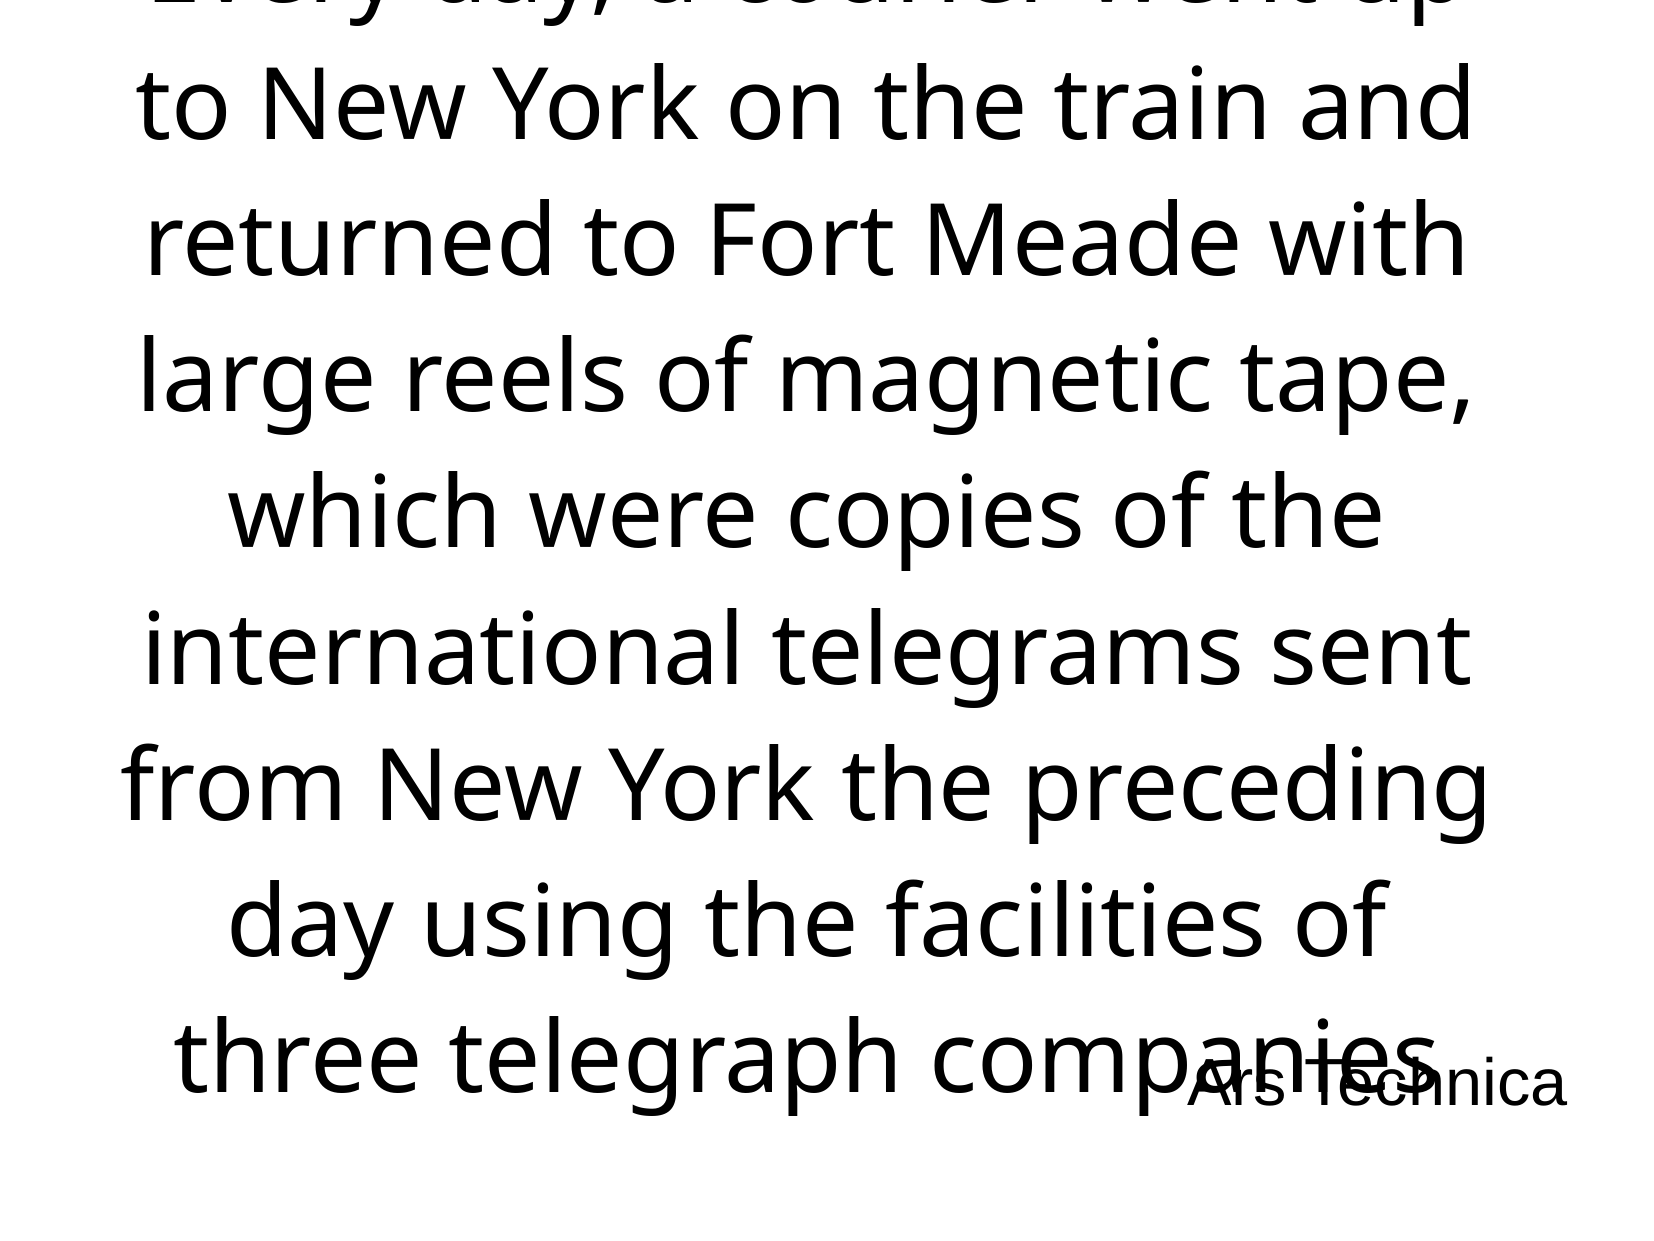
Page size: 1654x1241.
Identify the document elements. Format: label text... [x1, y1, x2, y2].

text_box Ars Technica [94, 1019, 1583, 1146]
text_box Every day, a courier went up to New York on the train and returned to Fort Meade with large reels of magnetic tape, which were copies of the international telegrams sent from New York the preceding day using the facilities of three telegraph companies [79, 110, 1535, 908]
